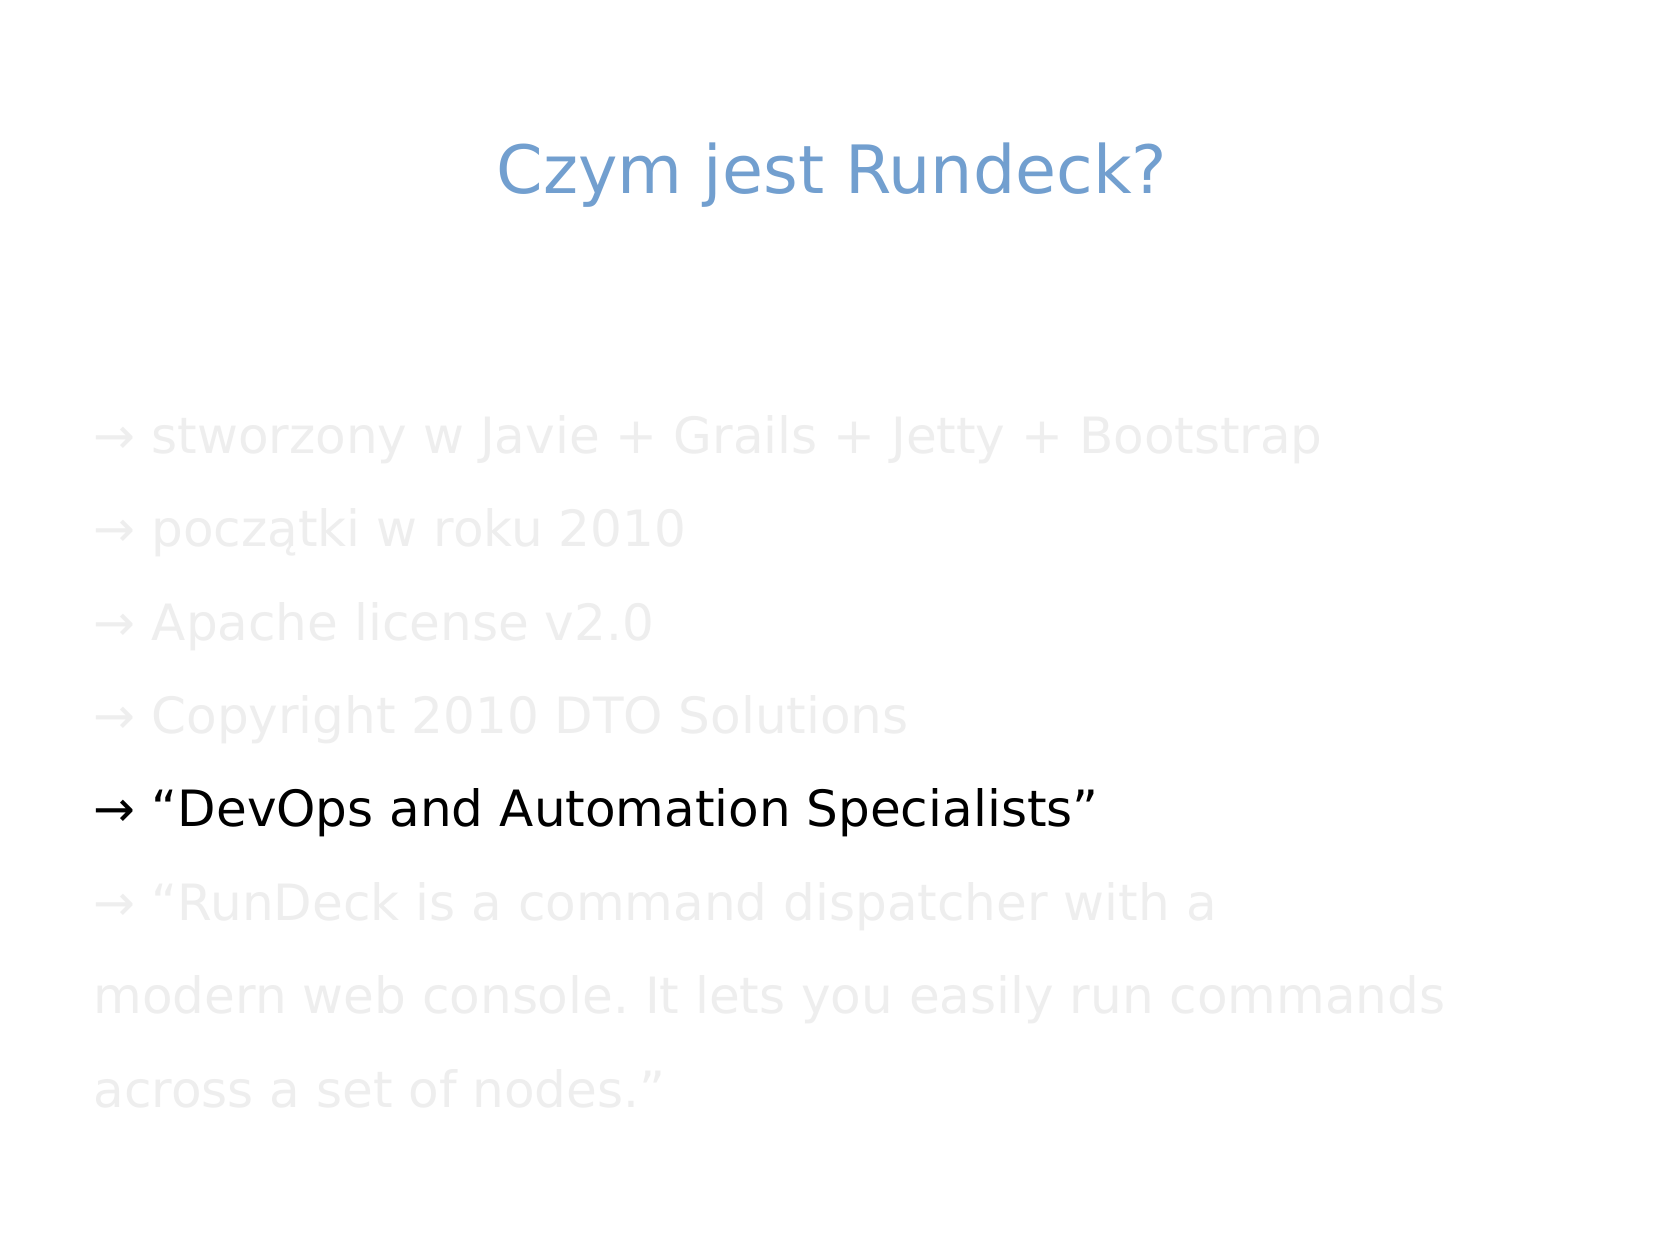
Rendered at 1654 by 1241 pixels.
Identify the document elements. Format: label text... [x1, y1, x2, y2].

text_box Czym jest Rundeck? [482, 123, 1183, 217]
text_box → stworzony w Javie + Grails + Jetty + Bootstrap → początki w roku 2010 → Apache license v2.0 → Copyright 2010 DTO Solutions → “DevOps and Automation Specialists” → “RunDeck is a command dispatcher with a modern web console. It lets you easily run commands across a set of nodes.” [79, 399, 1575, 1127]
